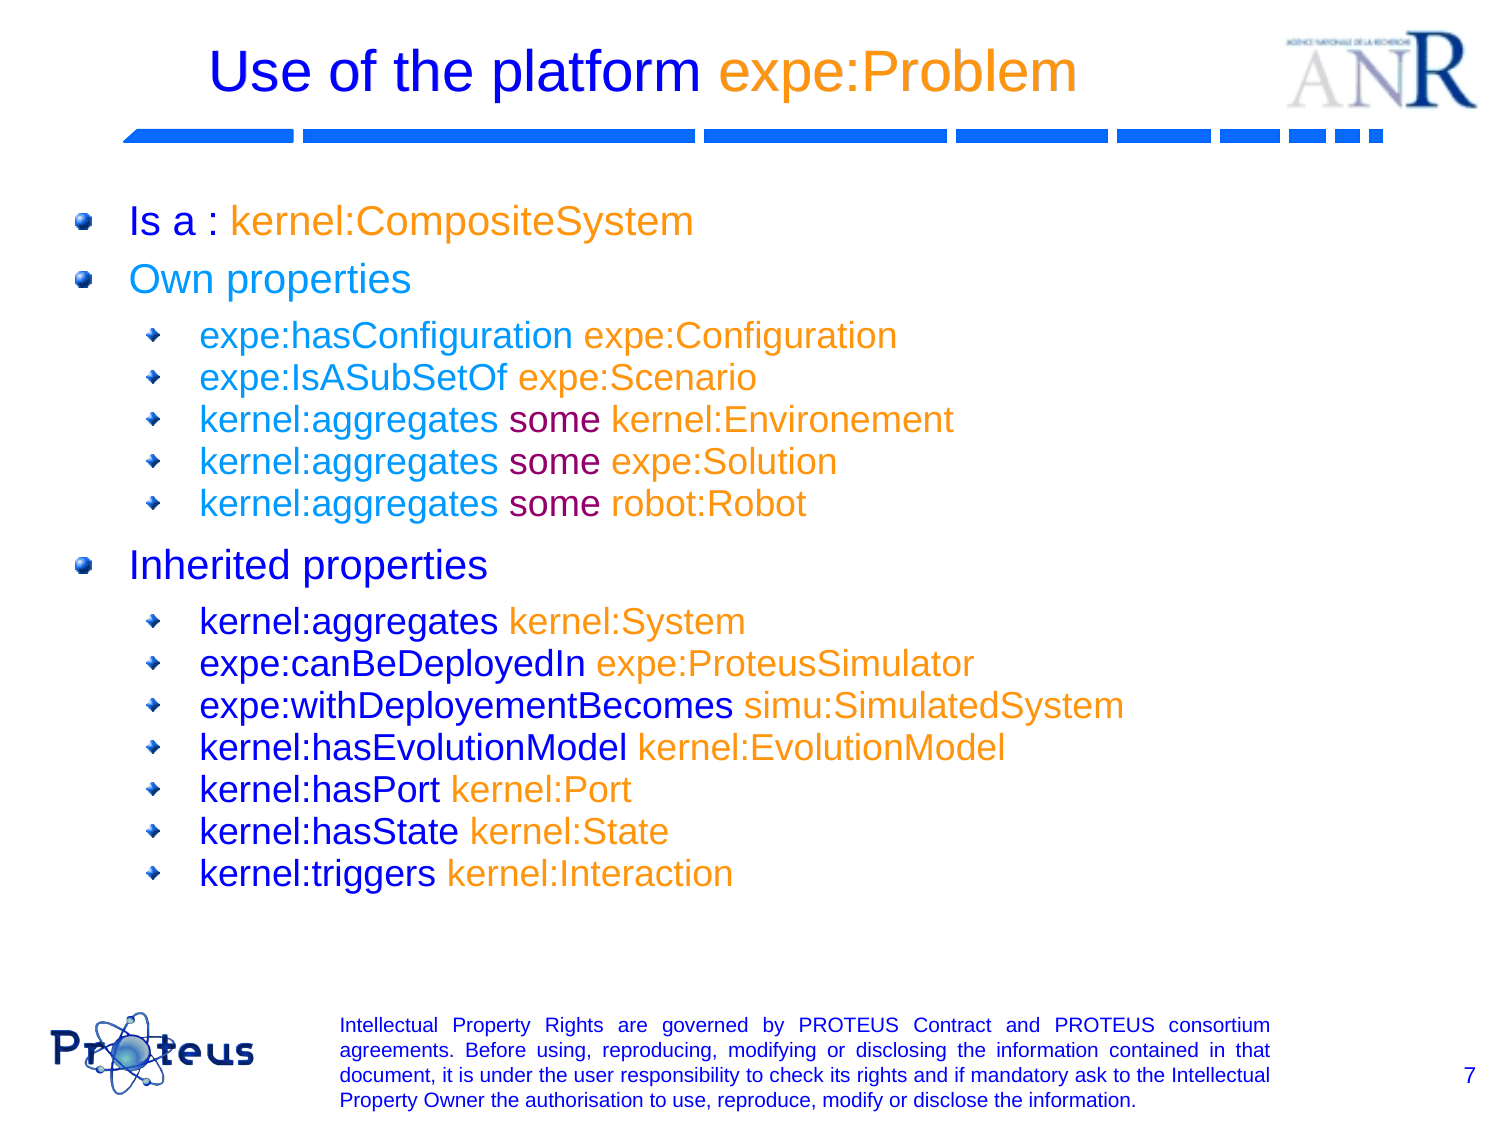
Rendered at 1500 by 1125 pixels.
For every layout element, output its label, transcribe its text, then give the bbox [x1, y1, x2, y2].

picture [1281, 27, 1484, 115]
title Use of the platform expe:Problem [23, 19, 1264, 123]
picture [35, 1003, 272, 1101]
list Is a : kernel:CompositeSystem Own properties expe:hasConfiguration expe:Configuration expe:IsASubSetOf expe:Scenario kernel:aggregates some kernel:Environement kernel:aggregates some expe:Solution kernel:aggregates some robot:Robot Inherited properties kernel:aggregates kernel:System expe:canBeDeployedIn expe:ProteusSimulator expe:withDeployementBecomes simu:SimulatedSystem kernel:hasEvolutionModel kernel:EvolutionModel kernel:hasPort kernel:Port kernel:hasState kernel:State kernel:triggers kernel:Interaction [57, 198, 1475, 923]
